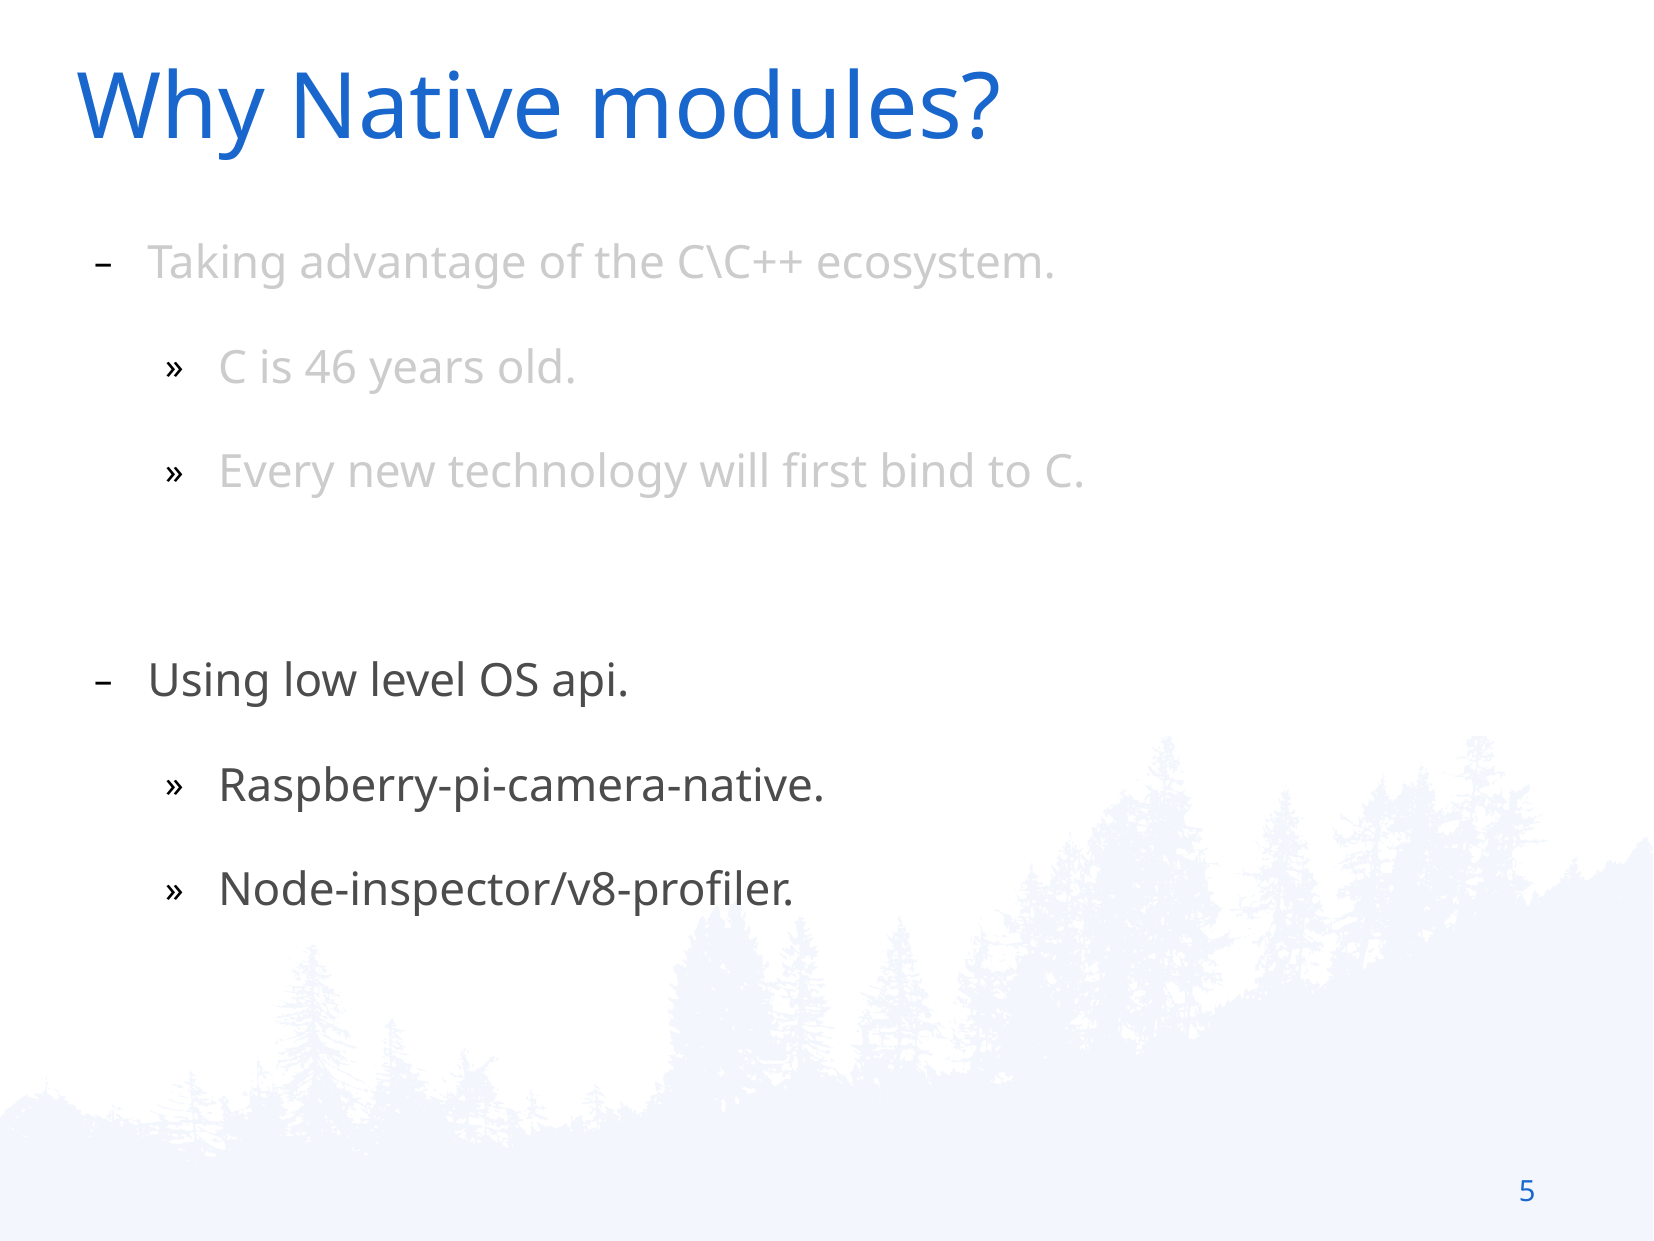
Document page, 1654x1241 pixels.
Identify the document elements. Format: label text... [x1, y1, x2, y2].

picture [0, 736, 1654, 1241]
title Why Native modules? [76, 0, 1565, 207]
list Taking advantage of the C\C++ ecosystem. C is 46 years old. Every new technology will first bind to C. Using low level OS api. Raspberry-pi-camera-native. Node-inspector/v8-profiler. [76, 217, 1370, 1013]
